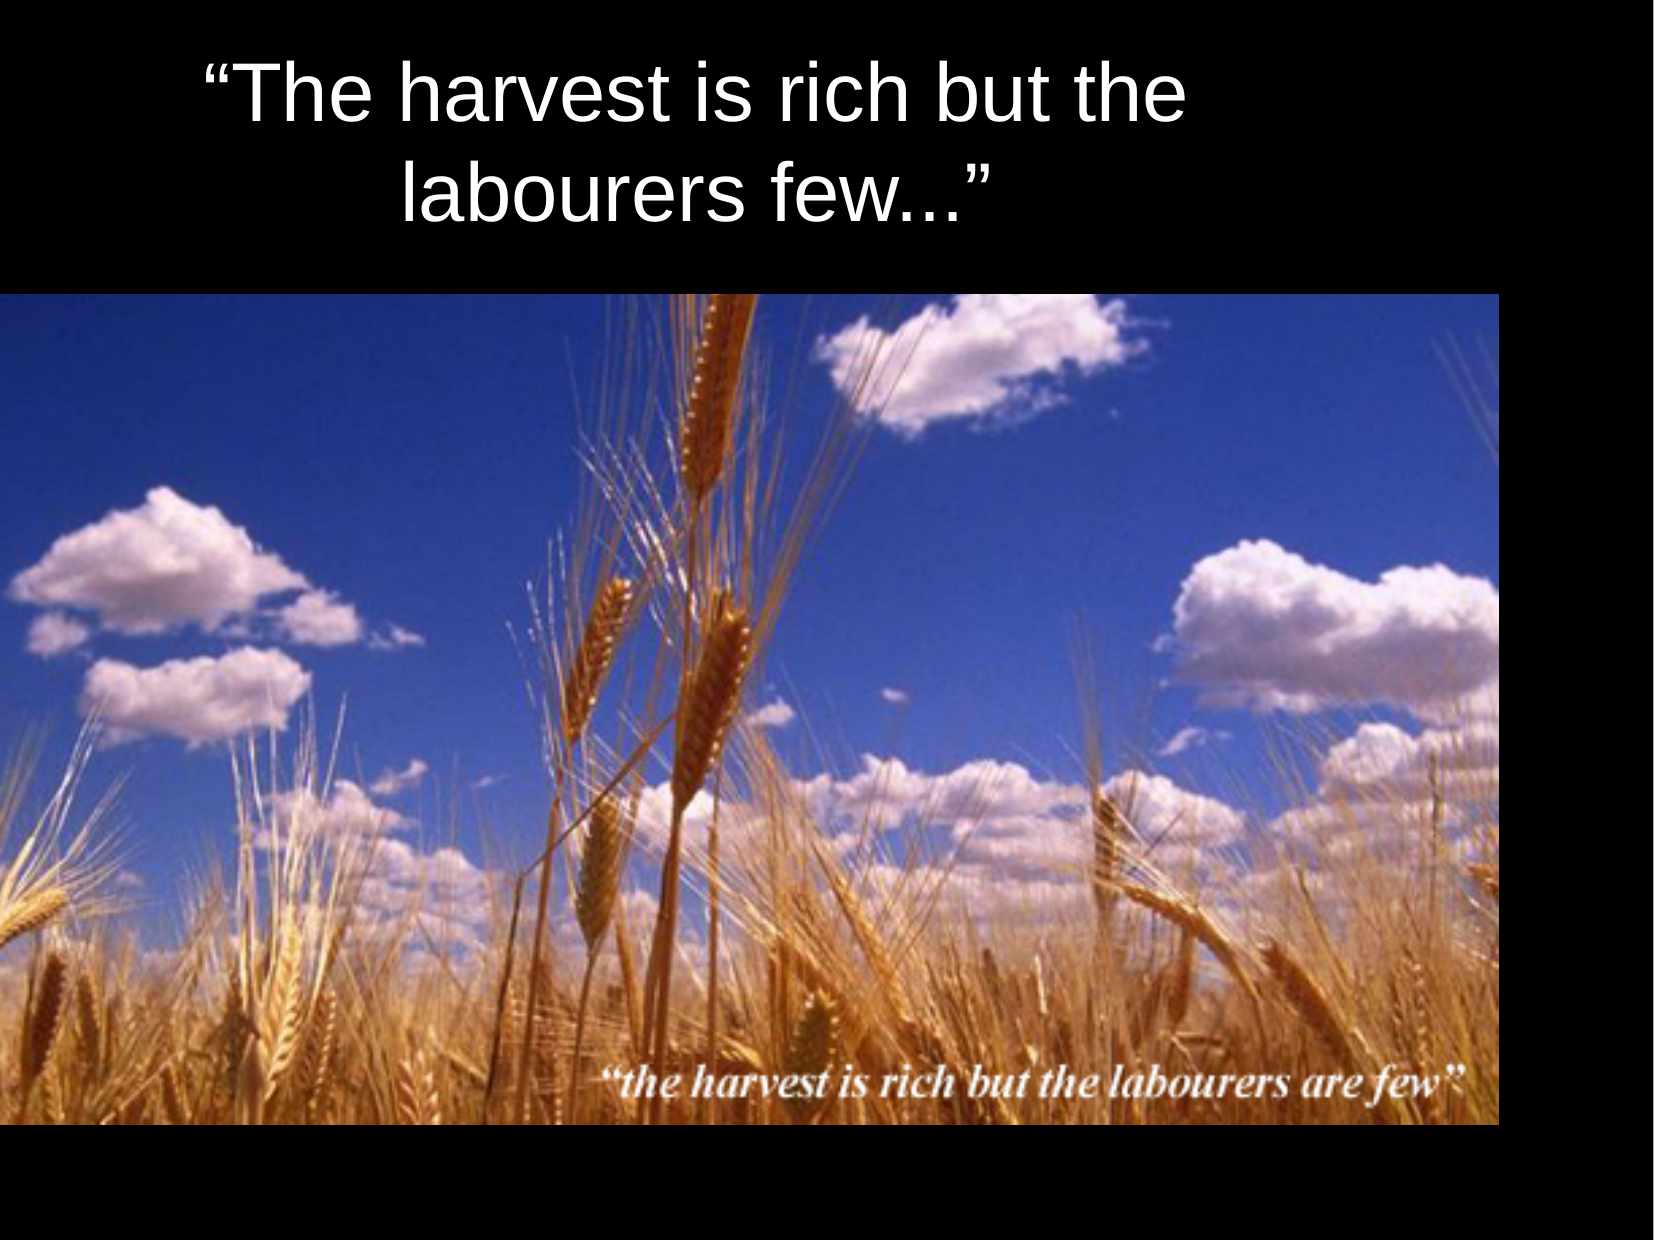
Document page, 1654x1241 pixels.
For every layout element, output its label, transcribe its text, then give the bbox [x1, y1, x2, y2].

text_box “The harvest is rich but the labourers few...” [64, 30, 1329, 247]
text_box [0, 295, 1499, 1126]
